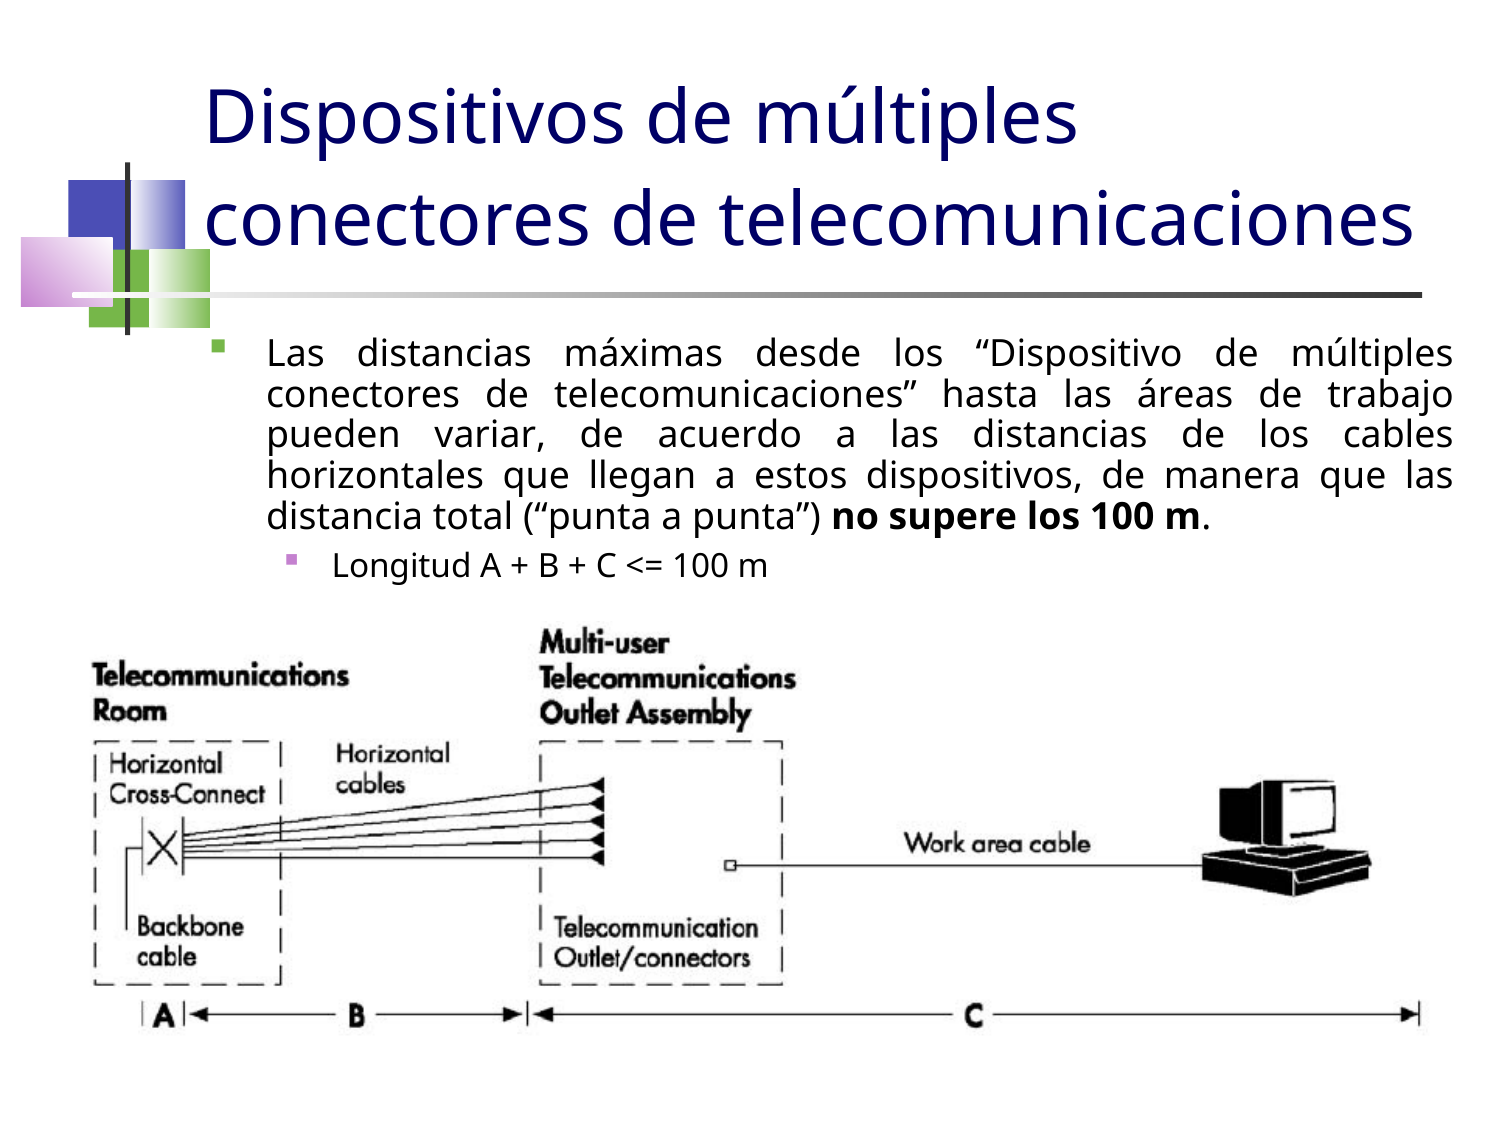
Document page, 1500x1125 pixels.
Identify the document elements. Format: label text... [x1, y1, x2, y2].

list Las distancias máximas desde los “Dispositivo de múltiples conectores de telecomunicaciones” hasta las áreas de trabajo pueden variar, de acuerdo a las distancias de los cables horizontales que llegan a estos dispositivos, de manera que las distancia total (“punta a punta”) no supere los 100 m. Longitud A + B + C <= 100 m [194, 326, 1470, 598]
picture [64, 621, 1447, 1044]
title Dispositivos de múltiples conectores de telecomunicaciones [188, 0, 1468, 276]
